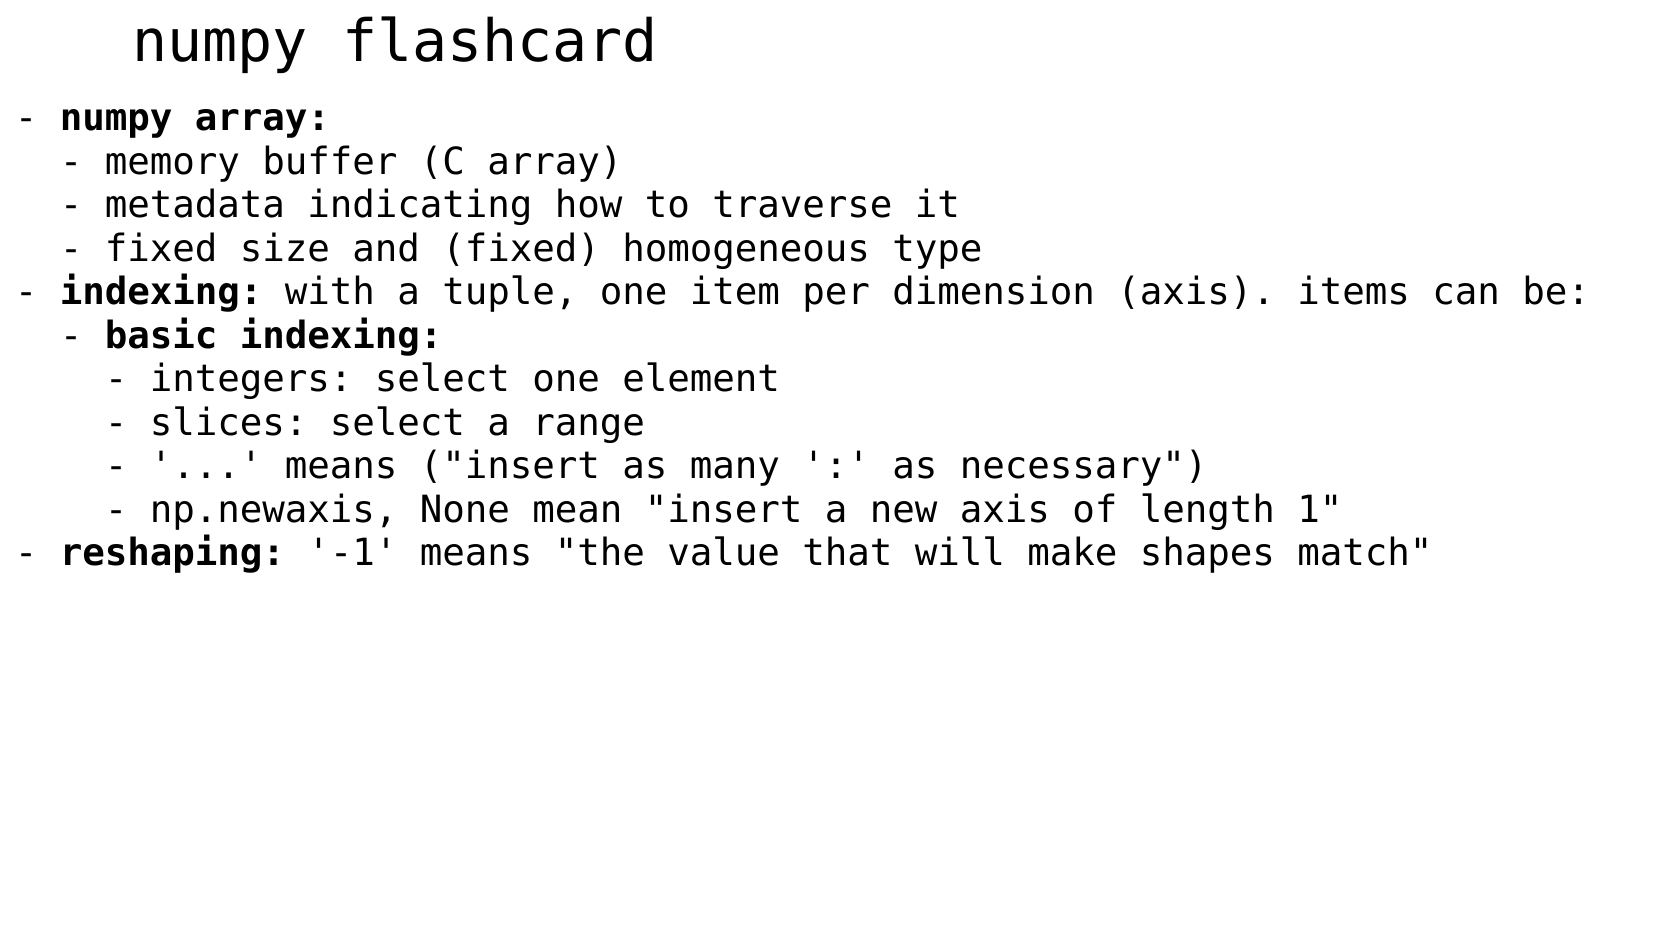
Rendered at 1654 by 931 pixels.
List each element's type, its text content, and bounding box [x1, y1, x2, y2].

text_box numpy flashcard [118, 0, 1536, 83]
text_box - numpy array: - memory buffer (C array) - metadata indicating how to traverse it - fixed size and (fixed) homogeneous type - indexing: with a tuple, one item per dimension (axis). items can be: - basic indexing: - integers: select one element - slices: select a range - '...' means ("insert as many ':' as necessary") - np.newaxis, None mean "insert a new axis of length 1" - reshaping: '-1' means "the value that will make shapes match" [0, 88, 1654, 916]
